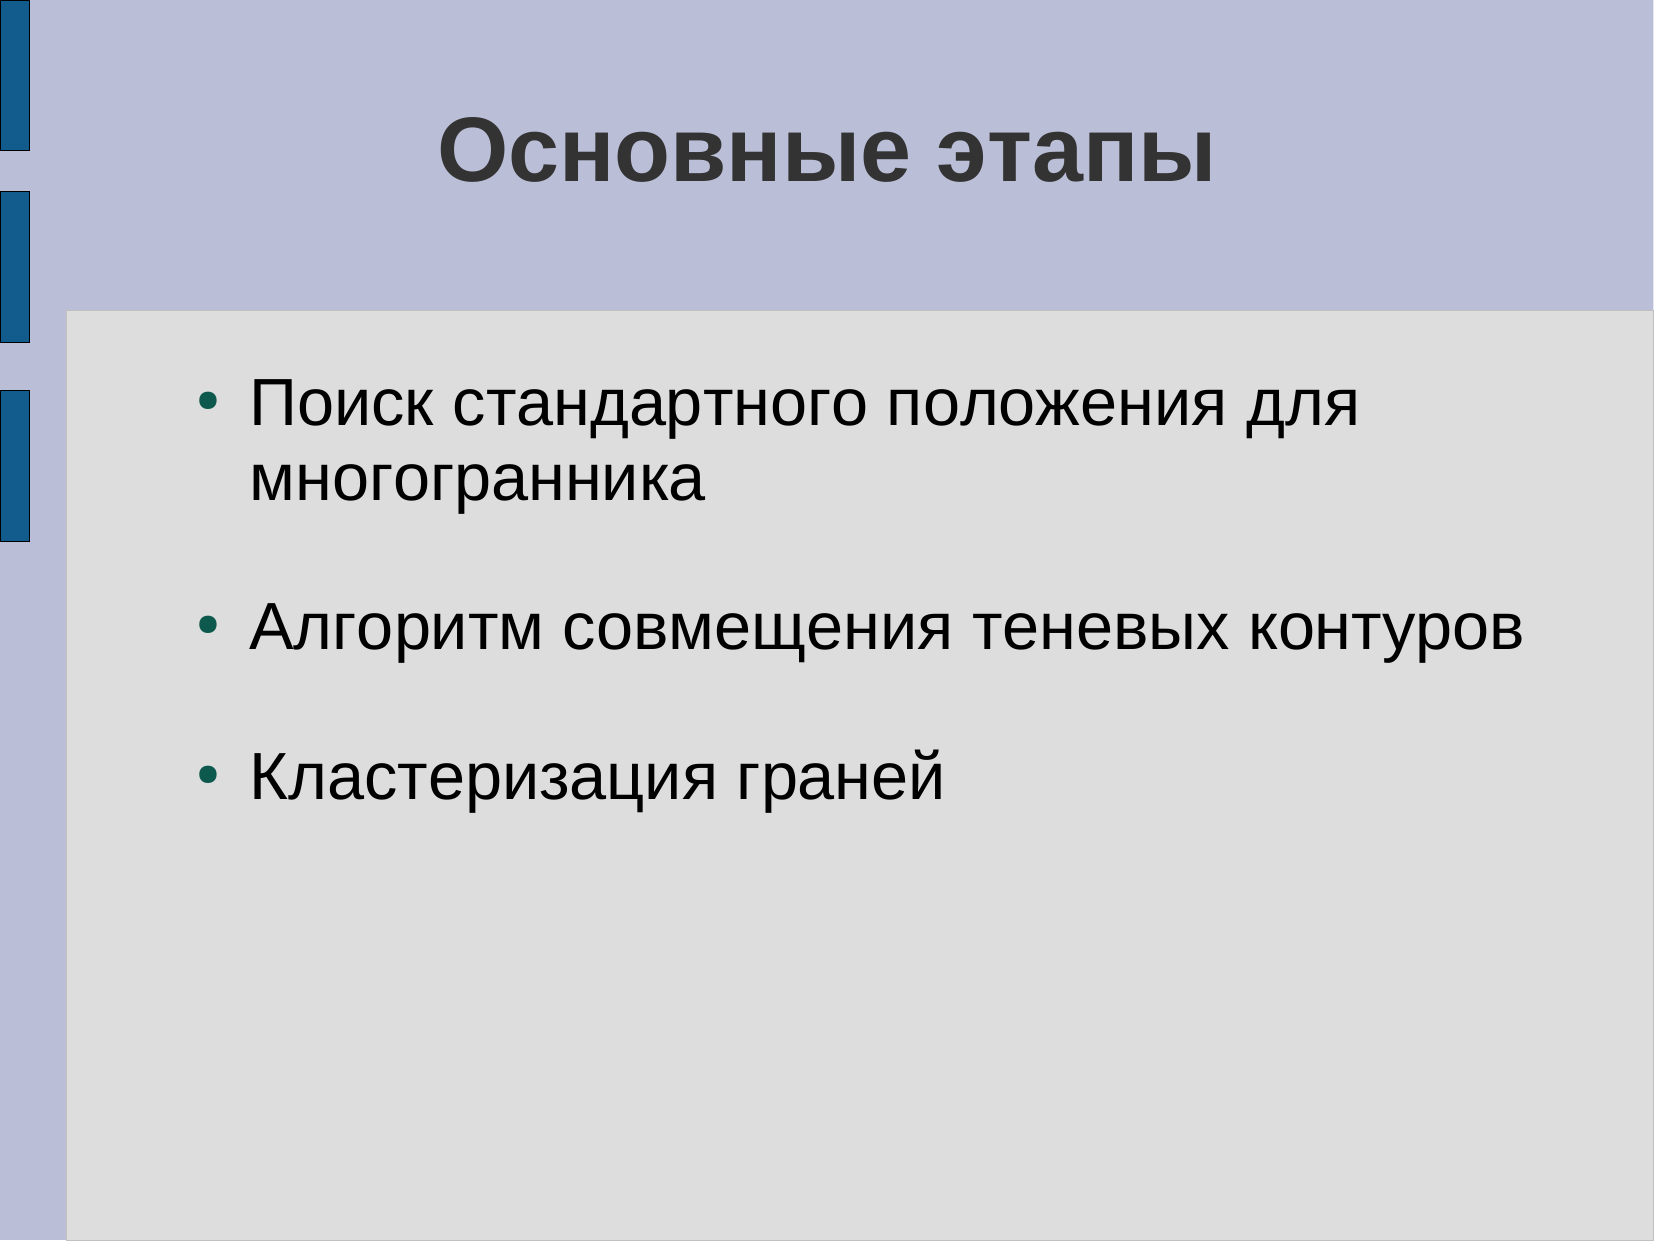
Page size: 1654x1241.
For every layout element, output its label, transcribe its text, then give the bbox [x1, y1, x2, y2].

title Основные этапы [121, 46, 1534, 254]
list Поиск стандартного положения для многогранника Алгоритм совмещения теневых контуров Кластеризация граней [178, 364, 1570, 1147]
